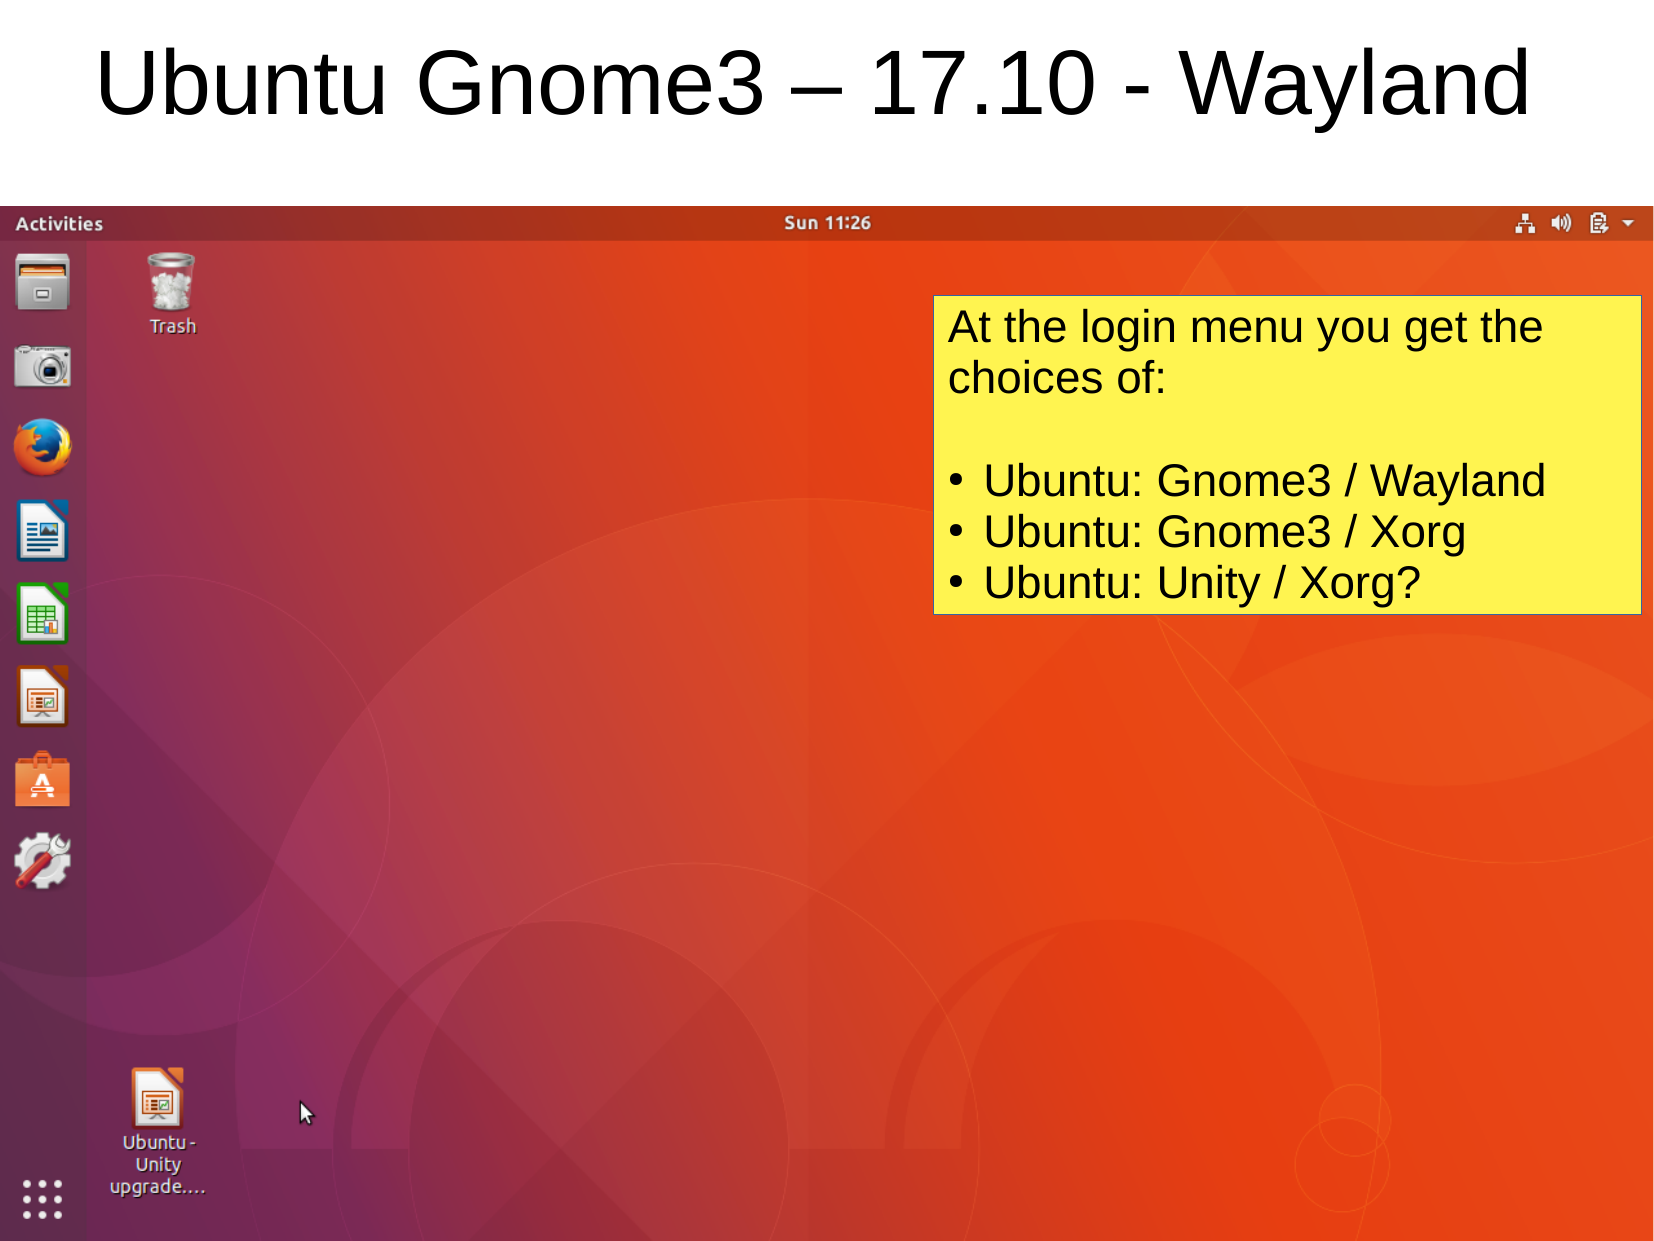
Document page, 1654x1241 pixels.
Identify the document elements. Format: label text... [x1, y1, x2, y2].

text_box At the login menu you get the choices of: Ubuntu: Gnome3 / Wayland Ubuntu: Gnome3 / Xorg Ubuntu: Unity / Xorg? [933, 295, 1642, 615]
picture [0, 206, 1654, 1241]
title Ubuntu Gnome3 – 17.10 - Wayland [82, 31, 1571, 134]
